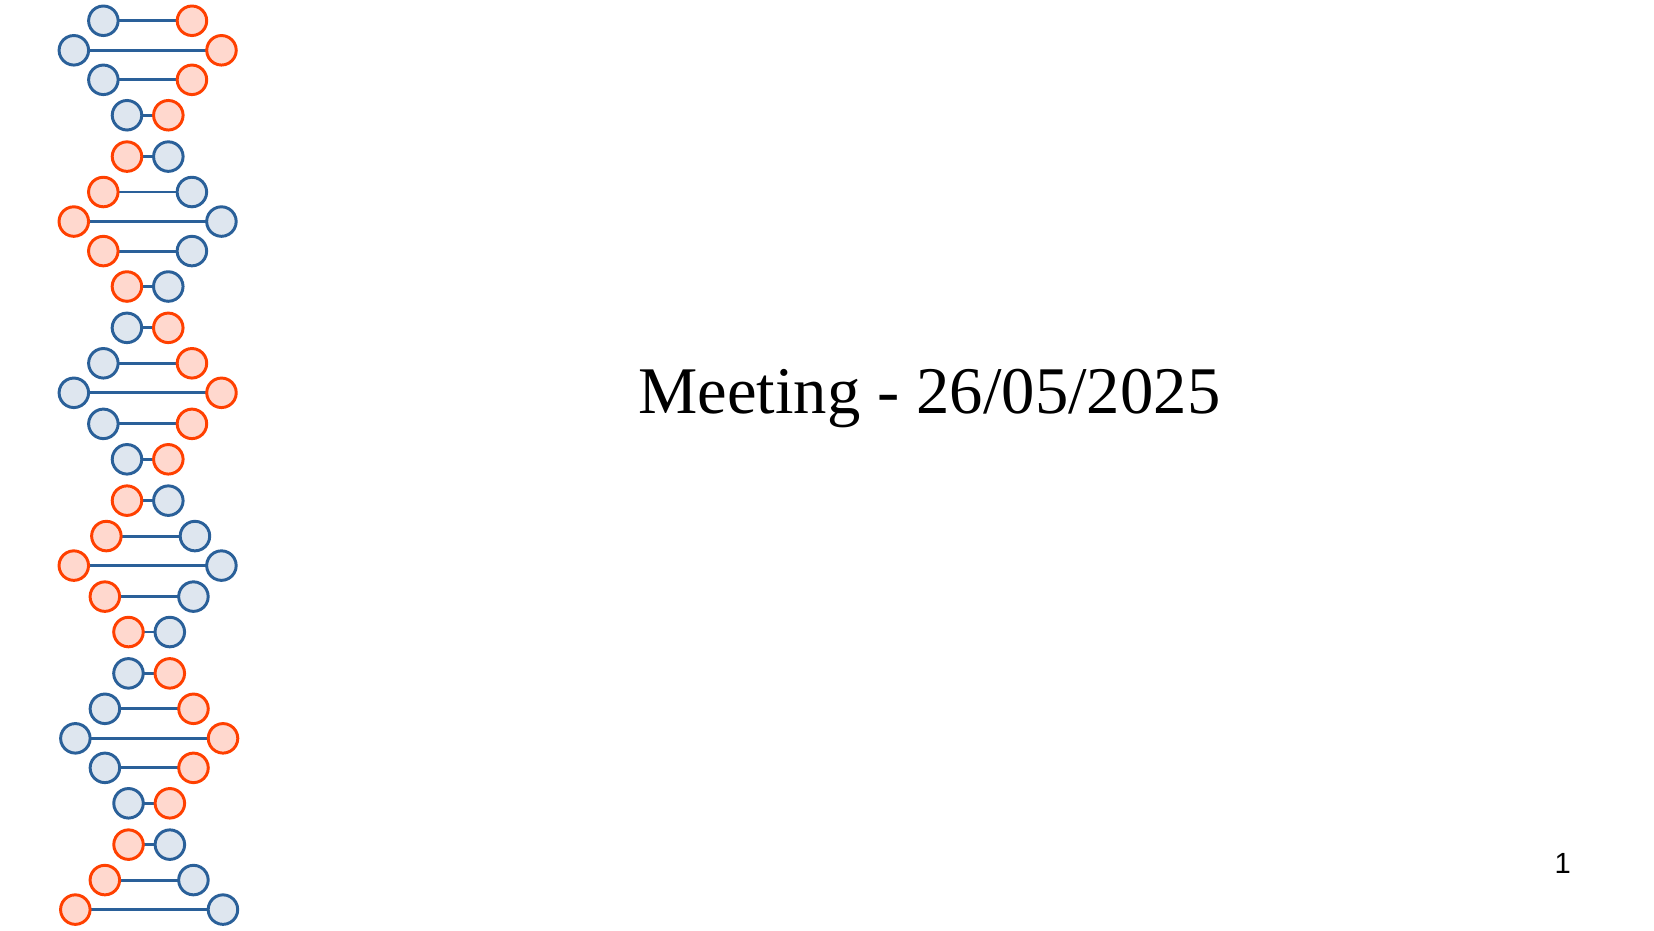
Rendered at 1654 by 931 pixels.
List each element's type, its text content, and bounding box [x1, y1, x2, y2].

subtitle Meeting - 26/05/2025 [265, 35, 1595, 748]
